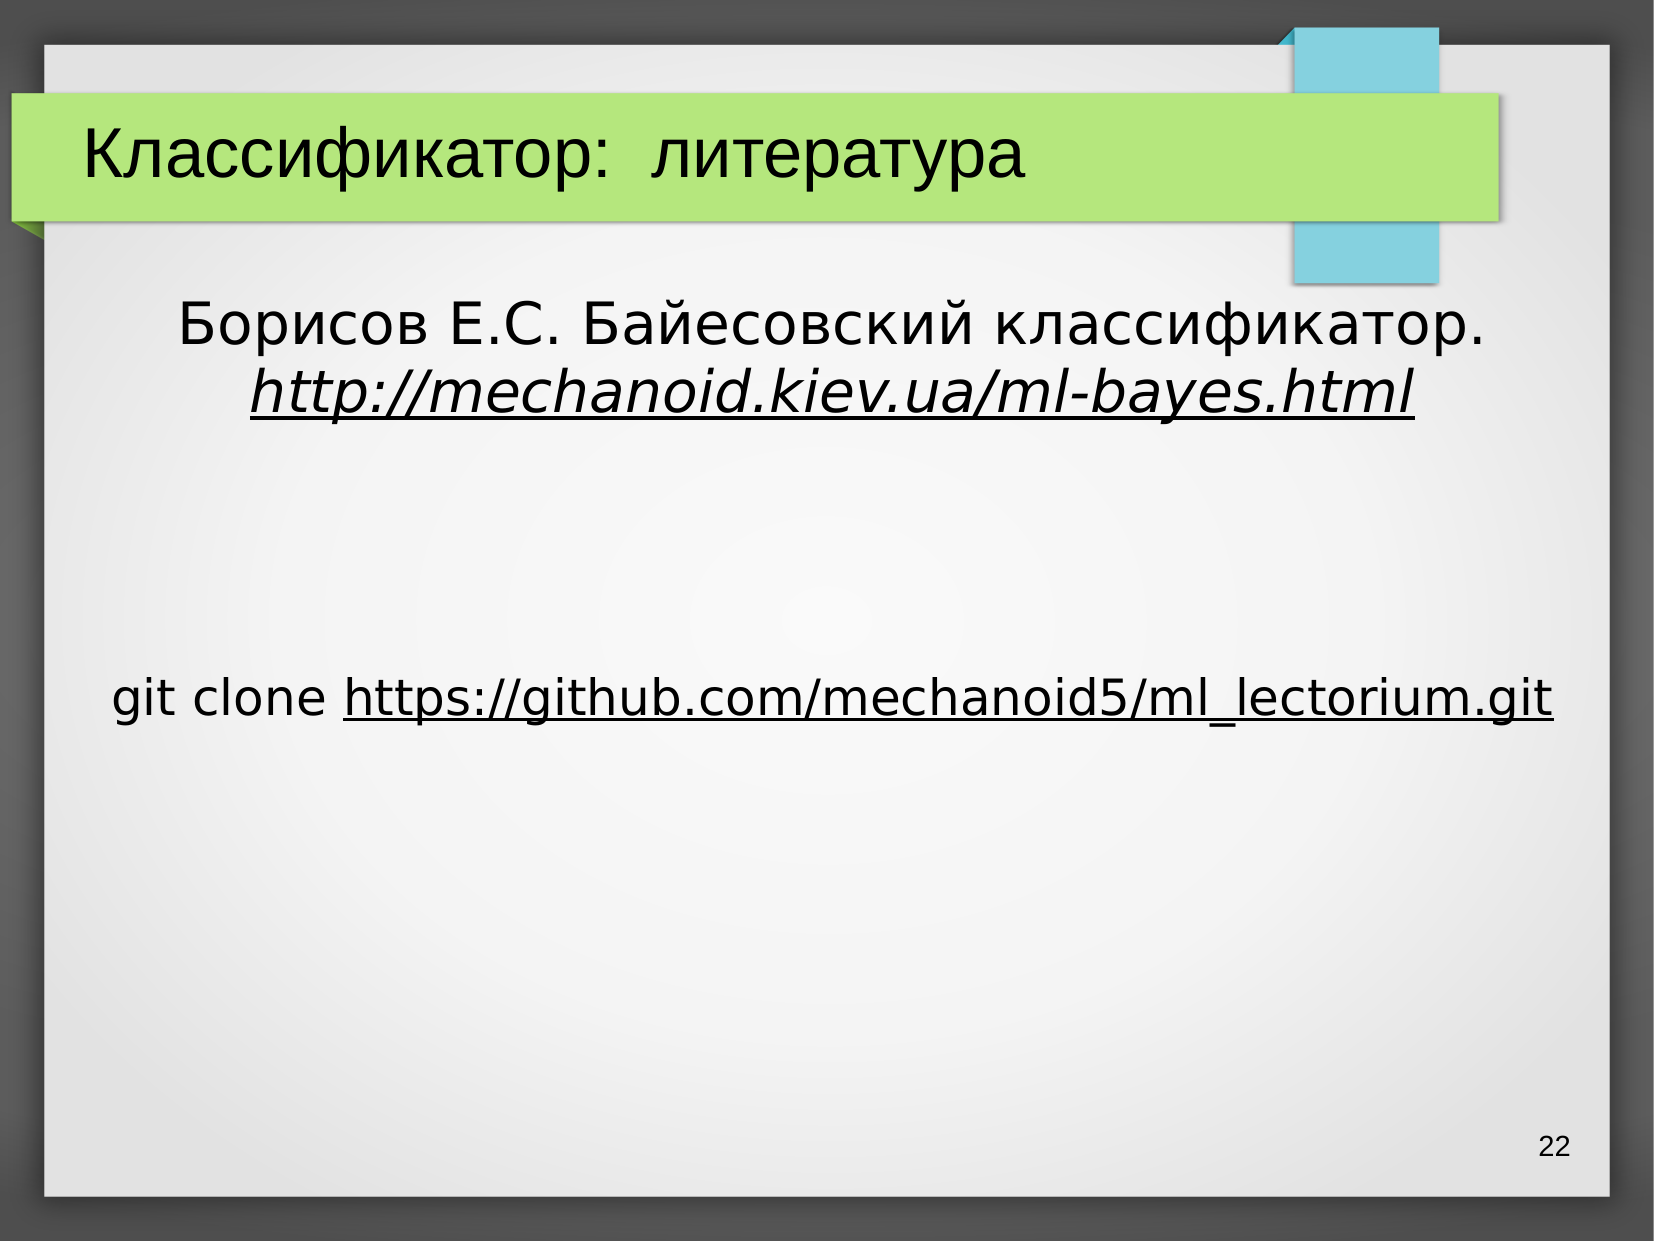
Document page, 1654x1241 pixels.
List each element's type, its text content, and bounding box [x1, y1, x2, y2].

text_box Борисов Е.С. Байесовский классификатор. http://mechanoid.kiev.ua/ml-bayes.html git clone https://github.com/mechanoid5/ml_lectorium.git [59, 283, 1607, 1134]
title Классификатор: литература [82, 49, 1571, 257]
picture [0, 0, 1654, 1241]
